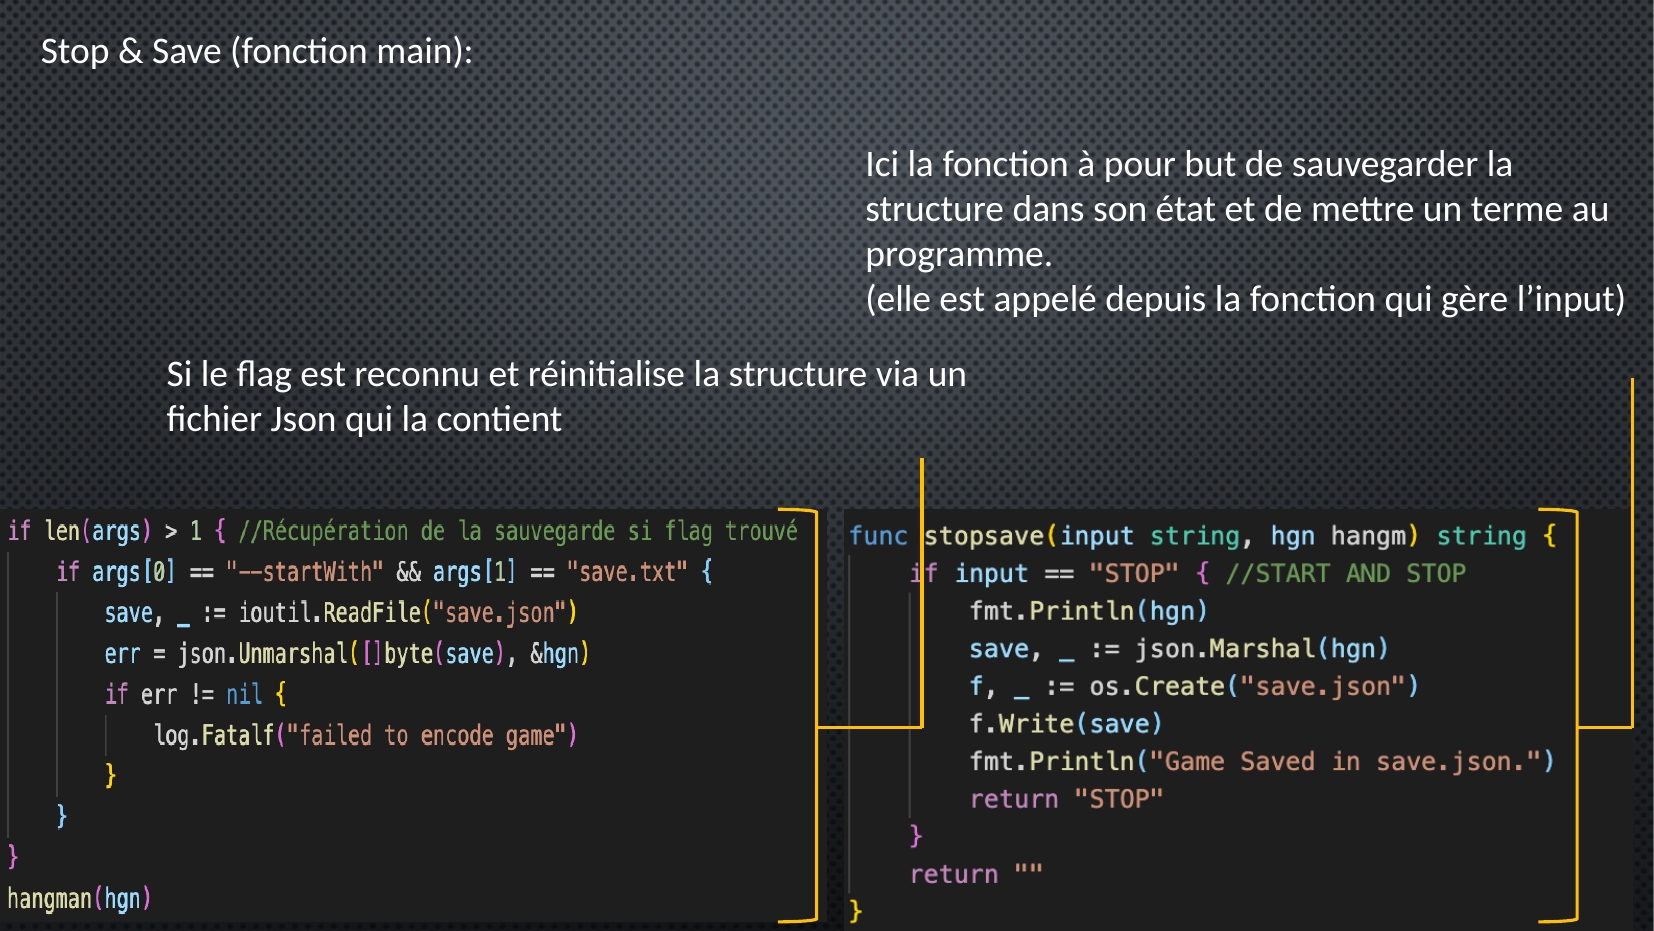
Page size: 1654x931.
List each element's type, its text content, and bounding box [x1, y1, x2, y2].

text_box Ici la fonction à pour but de sauvegarder la structure dans son état et de mettre un terme au programme. (elle est appelé depuis la fonction qui gère l’input) [850, 131, 1654, 329]
picture [0, 0, 1654, 931]
text_box Si le flag est reconnu et réinitialise la structure via un fichier Json qui la contient [151, 341, 1041, 448]
text_box Stop & Save (fonction main): [25, 18, 496, 80]
